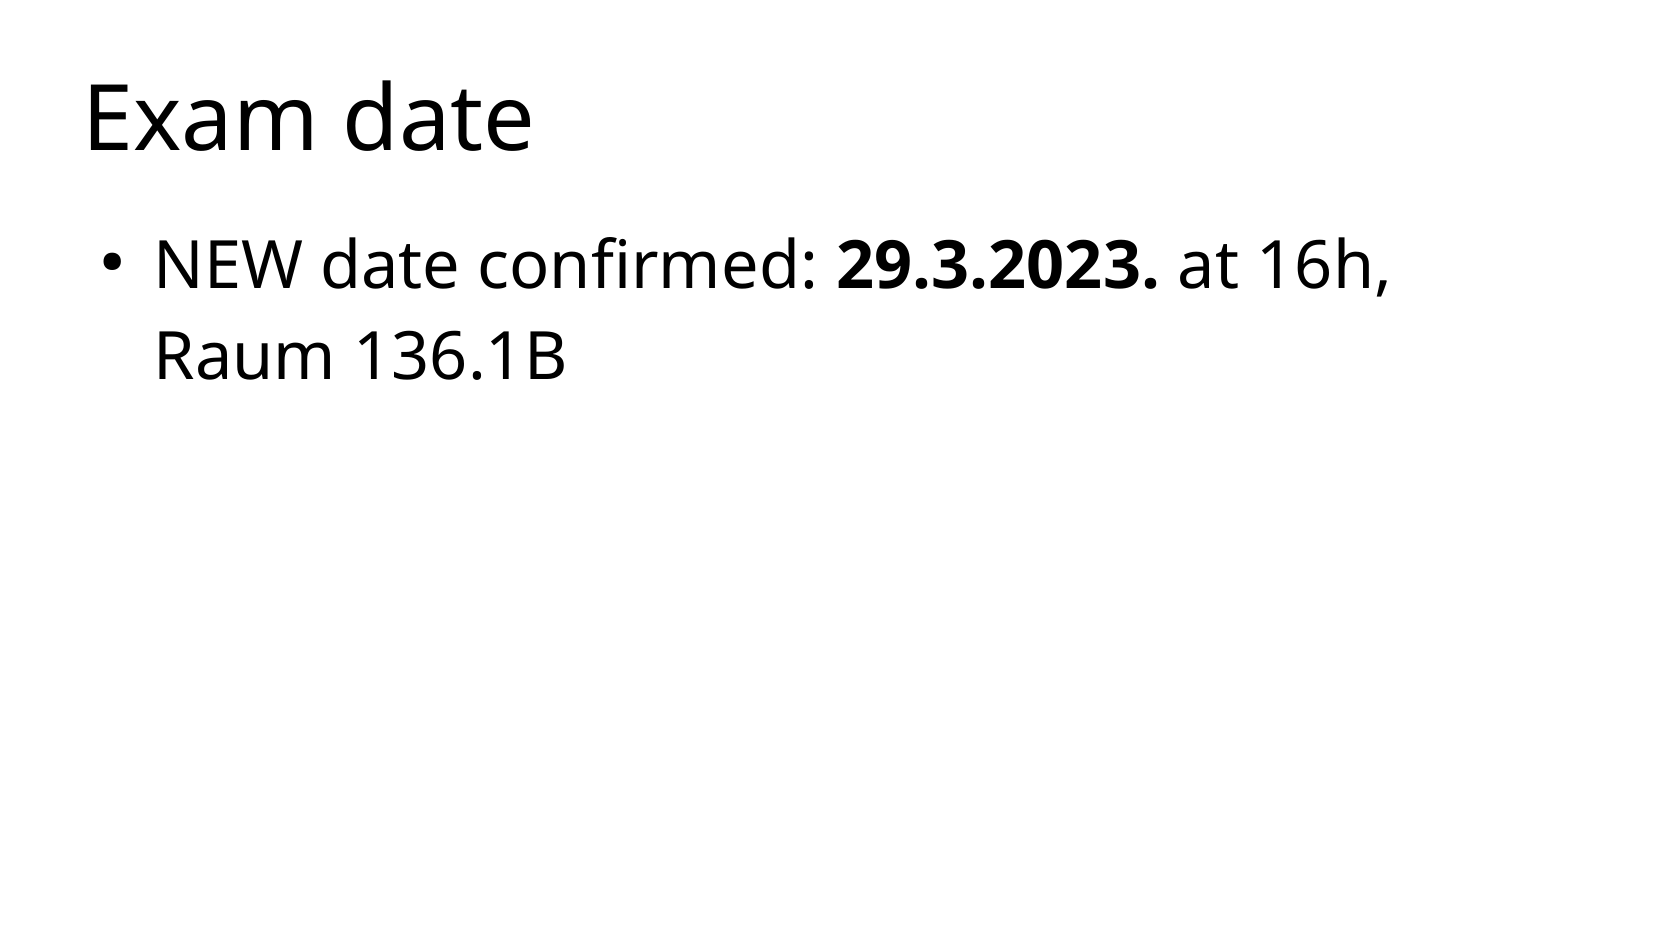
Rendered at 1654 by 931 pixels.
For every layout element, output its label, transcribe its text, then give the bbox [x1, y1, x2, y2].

title Exam date [82, 37, 1571, 193]
list NEW date confirmed: 29.3.2023. at 16h, Raum 136.1B [82, 217, 1571, 758]
